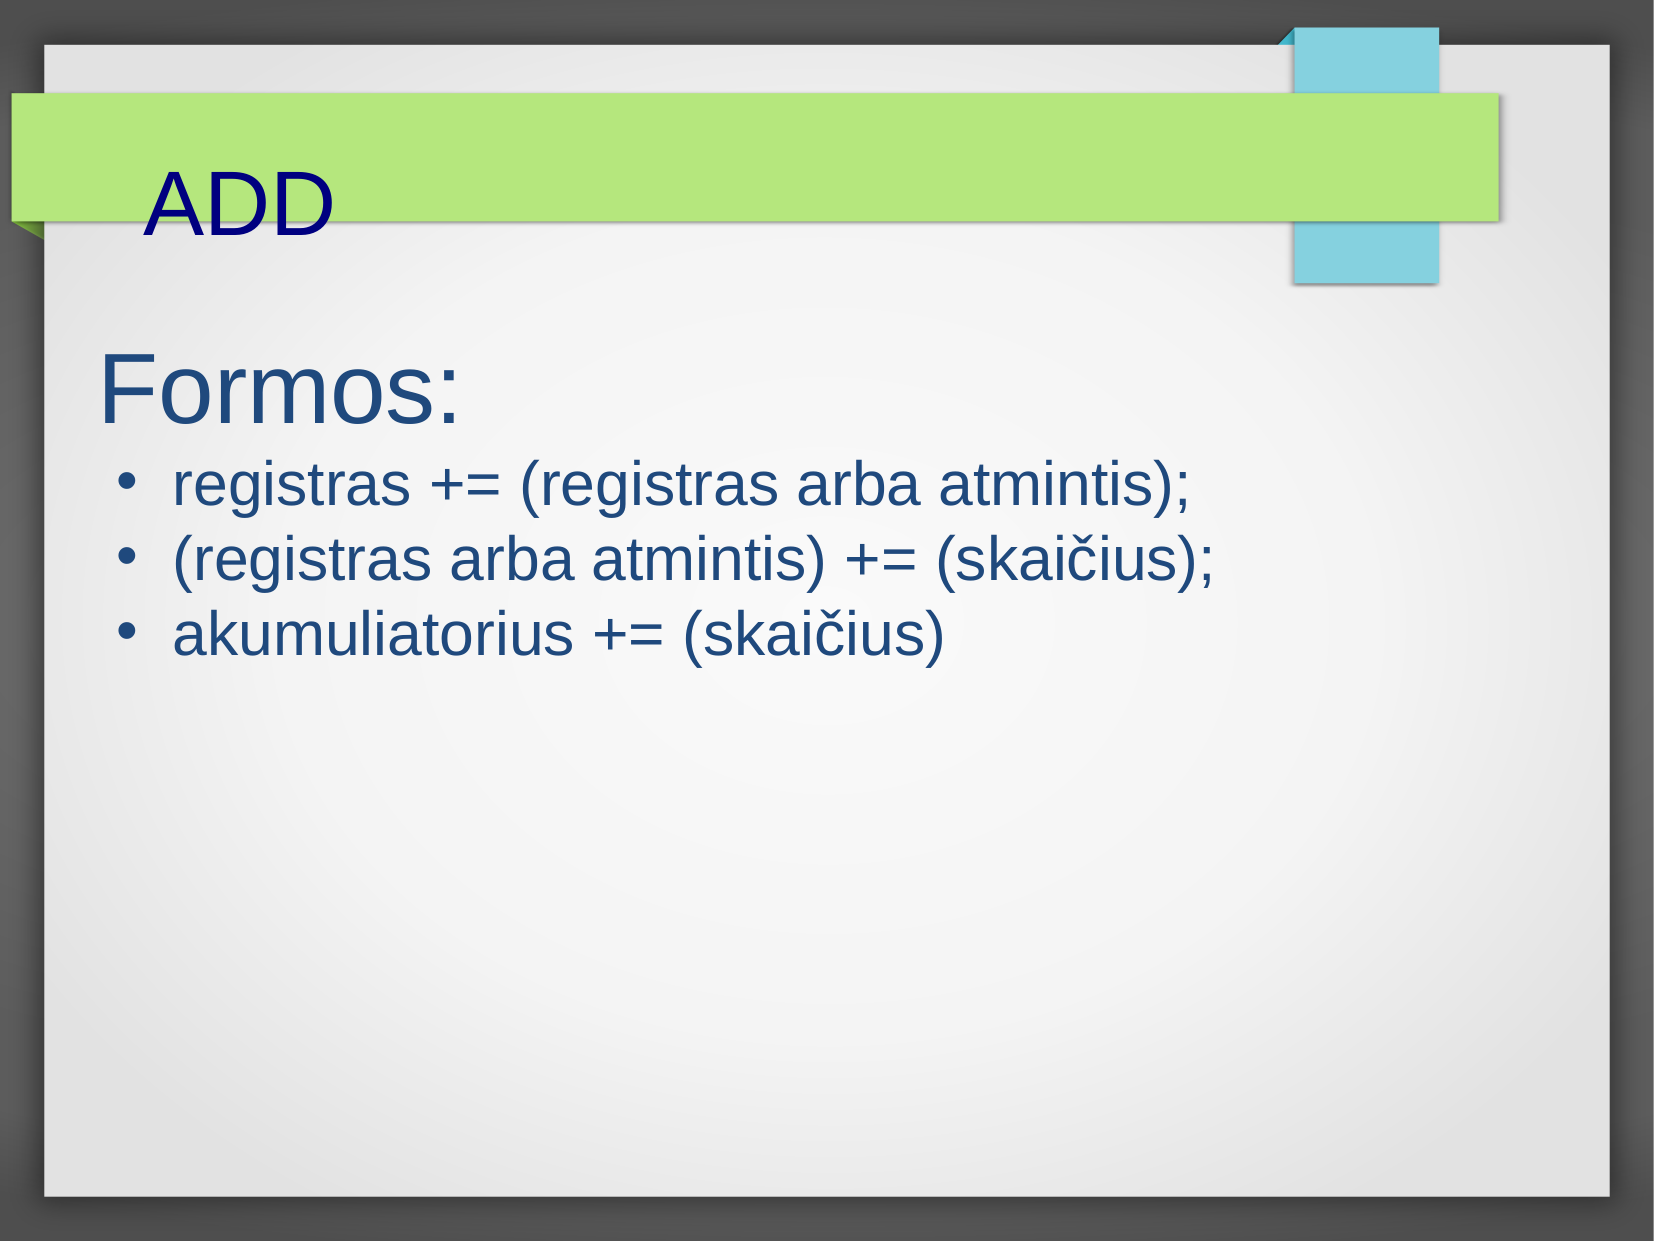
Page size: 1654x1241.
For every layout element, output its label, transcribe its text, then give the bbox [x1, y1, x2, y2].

picture [0, 0, 1654, 1241]
list Formos: registras += (registras arba atmintis); (registras arba atmintis) += (skaičius); akumuliatorius += (skaičius) [82, 308, 1571, 1184]
title ADD [82, 24, 1406, 269]
